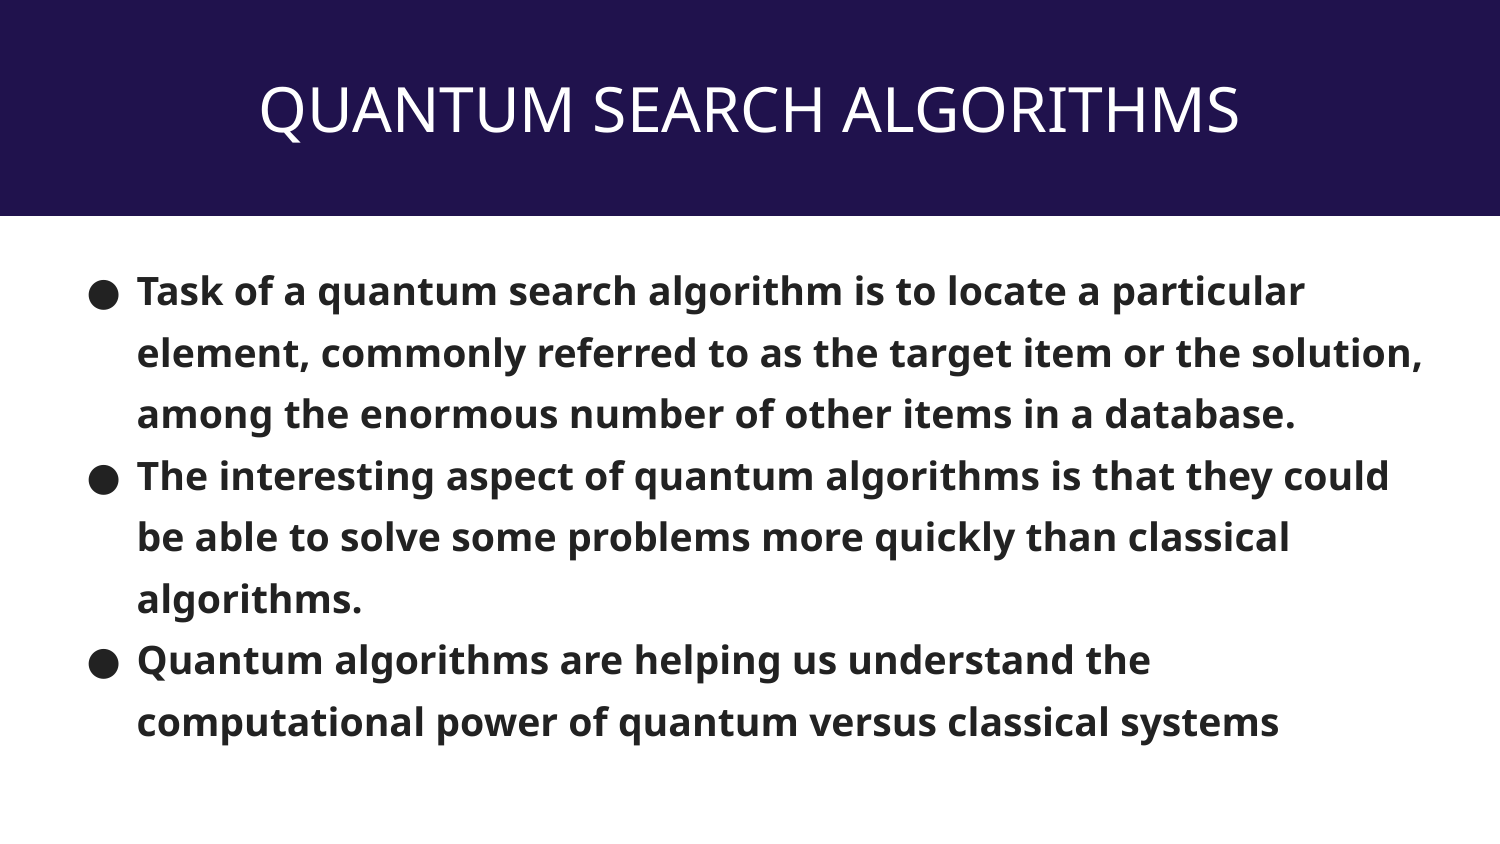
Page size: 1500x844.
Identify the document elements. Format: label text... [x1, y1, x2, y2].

list Task of a quantum search algorithm is to locate a particular element, commonly referred to as the target item or the solution, among the enormous number of other items in a database. The interesting aspect of quantum algorithms is that they could be able to solve some problems more quickly than classical algorithms. Quantum algorithms are helping us understand the computational power of quantum versus classical systems [51, 240, 1449, 796]
title QUANTUM SEARCH ALGORITHMS [0, 0, 1500, 216]
